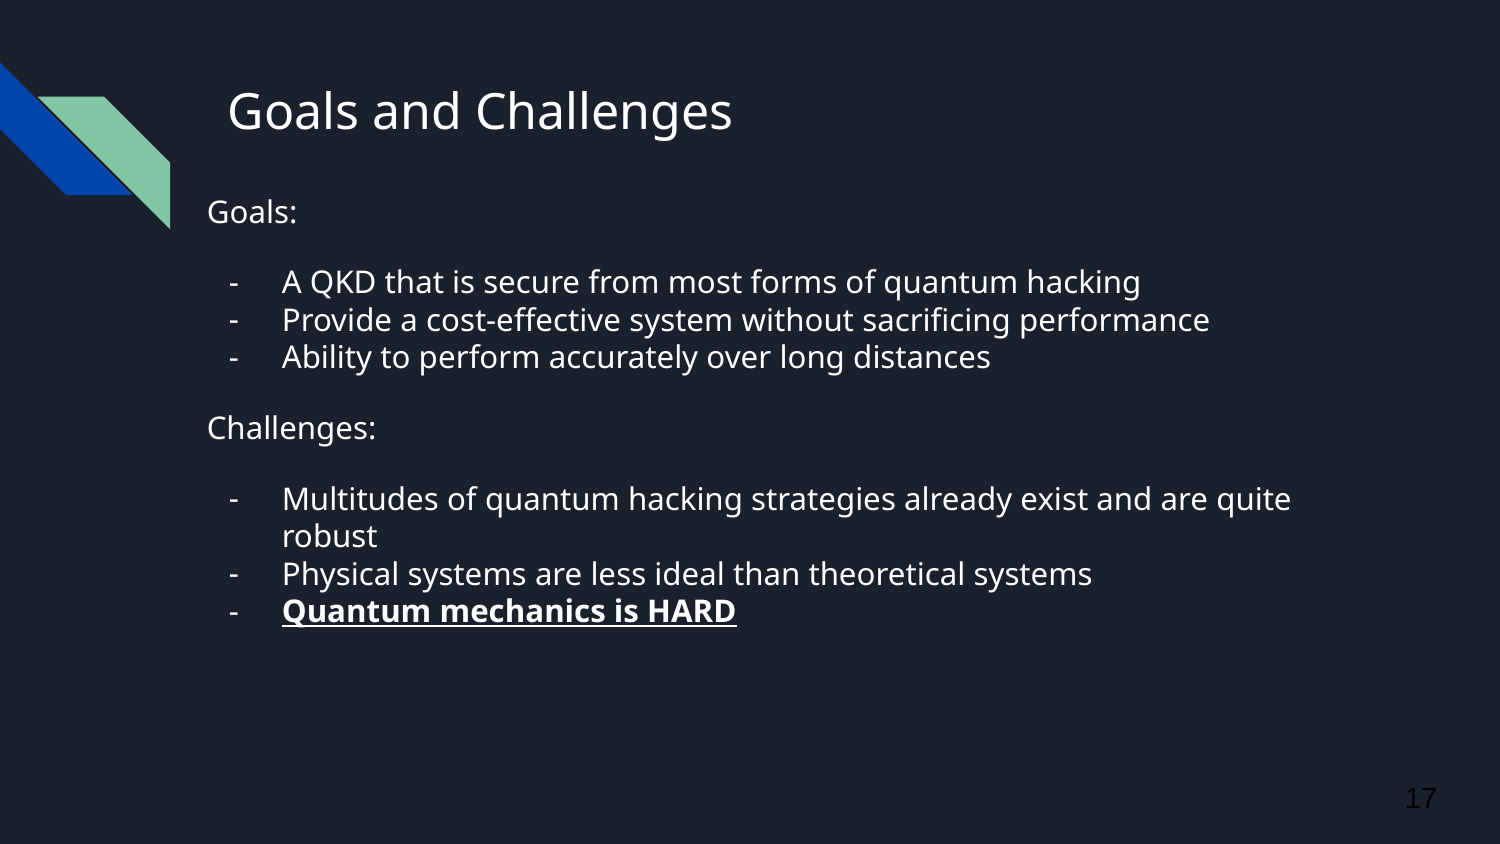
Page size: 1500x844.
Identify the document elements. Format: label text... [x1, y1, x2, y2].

title Goals and Challenges [212, 64, 1368, 176]
slide_number <number> [1389, 764, 1480, 830]
list Goals: A QKD that is secure from most forms of quantum hacking Provide a cost-effective system without sacrificing performance Ability to perform accurately over long distances Challenges: Multitudes of quantum hacking strategies already exist and are quite robust Physical systems are less ideal than theoretical systems Quantum mechanics is HARD [191, 176, 1389, 740]
